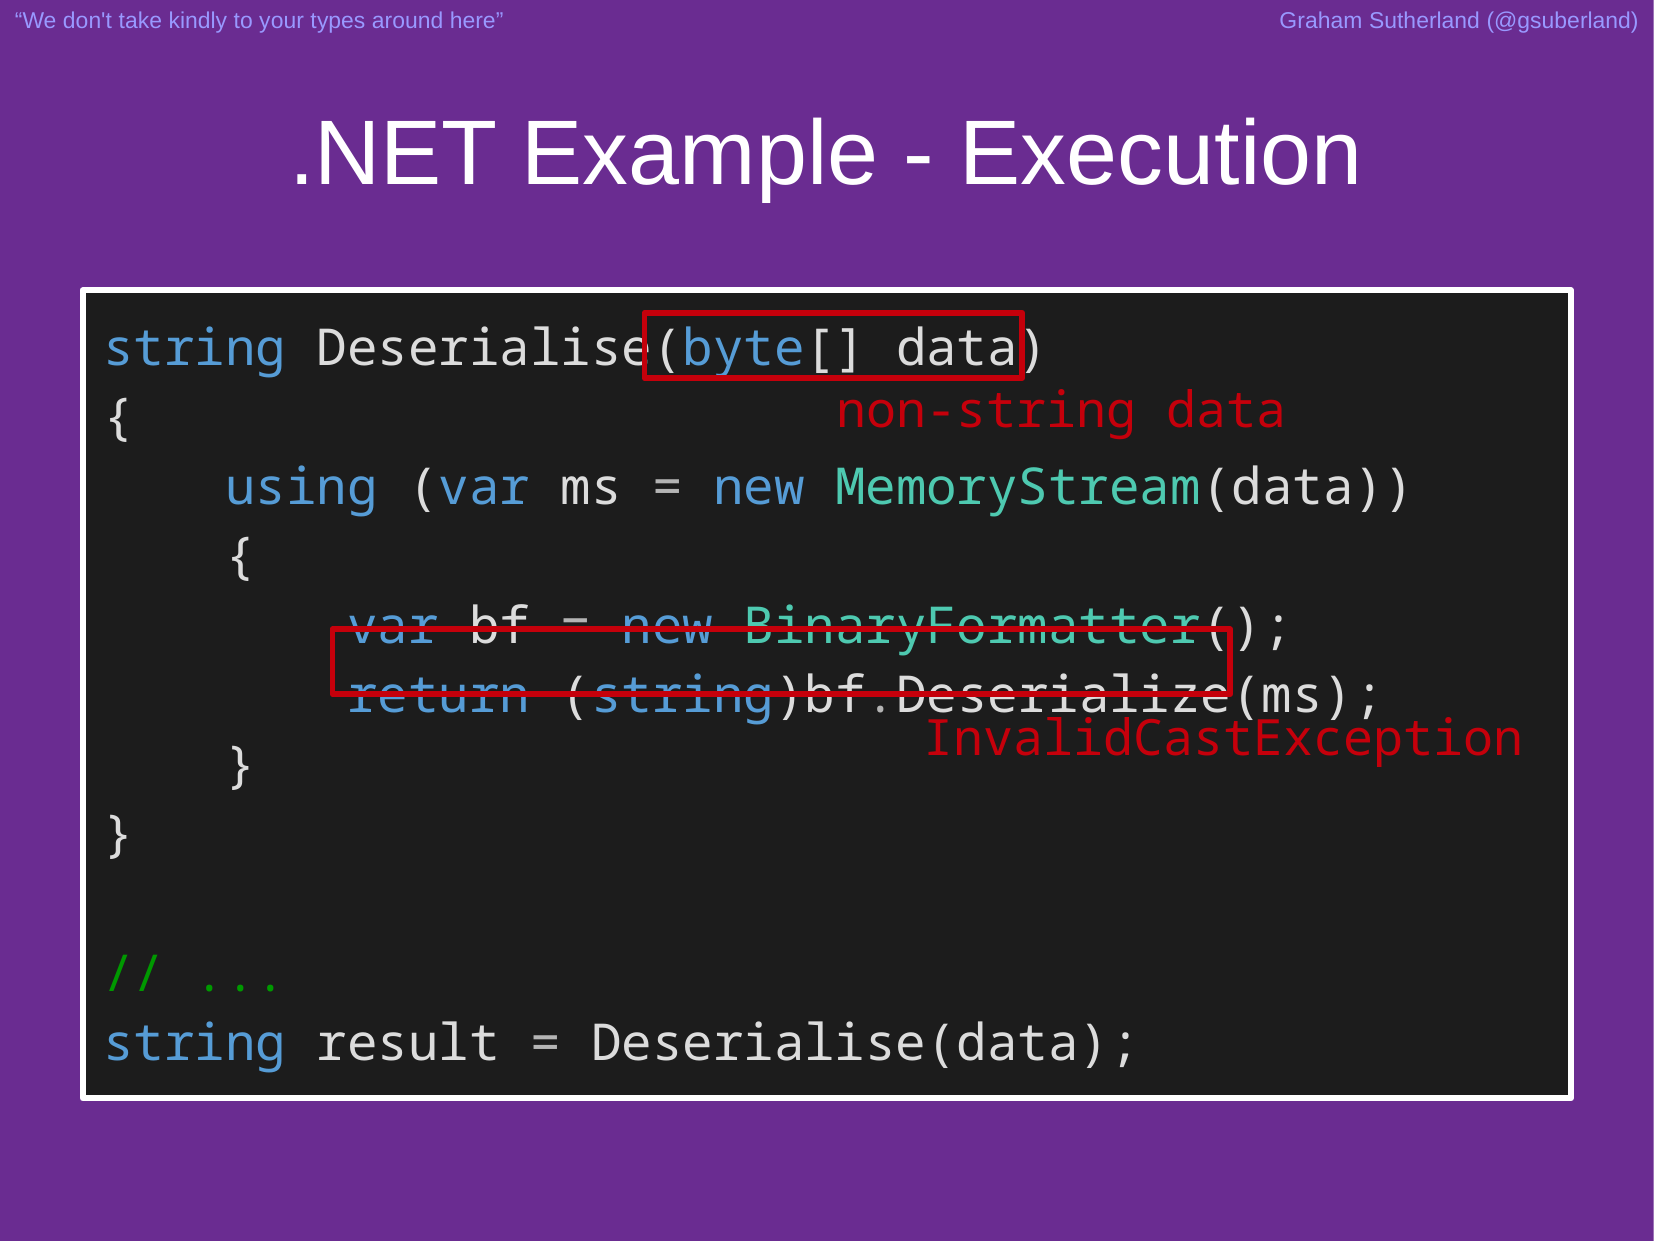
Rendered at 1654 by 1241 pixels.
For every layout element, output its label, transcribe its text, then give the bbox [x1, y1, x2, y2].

list string Deserialise(byte[] data) { using (var ms = new MemoryStream(data)) { var bf = new BinaryFormatter(); return (string)bf.Deserialize(ms); } } // ... string result = Deserialise(data); [82, 290, 1571, 1099]
text_box non-string data [821, 366, 1264, 440]
picture [0, 0, 1654, 1241]
title .NET Example - Execution [82, 49, 1571, 257]
text_box InvalidCastException [908, 694, 1489, 768]
